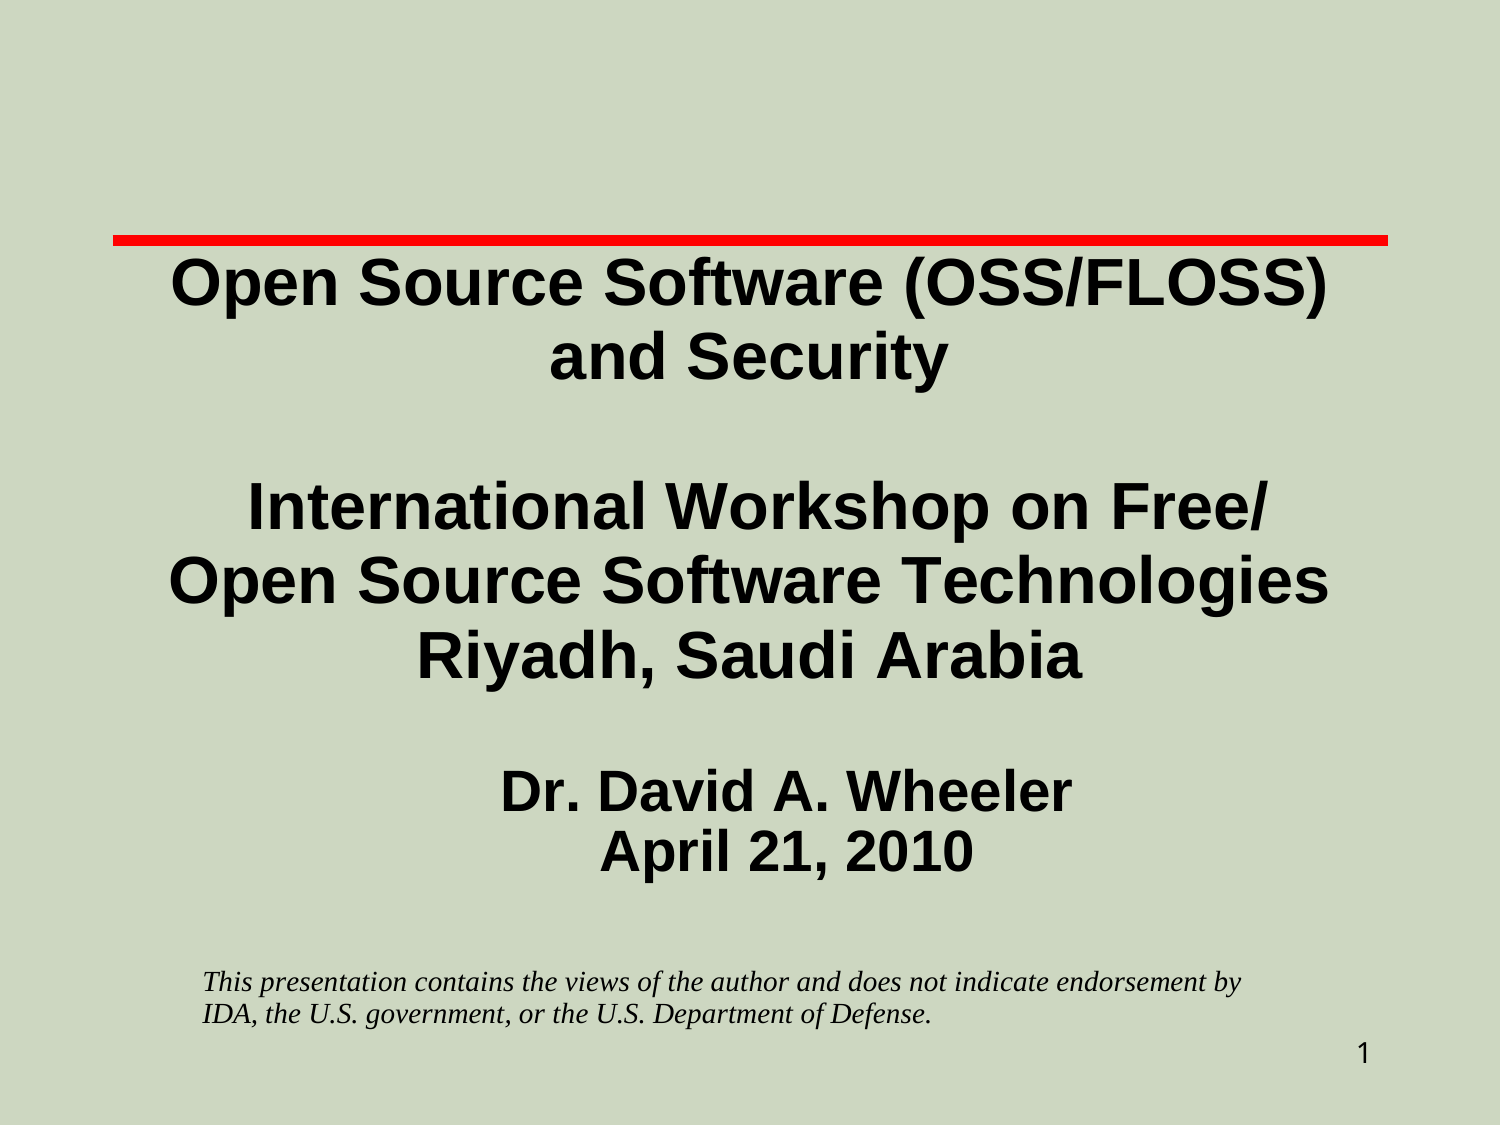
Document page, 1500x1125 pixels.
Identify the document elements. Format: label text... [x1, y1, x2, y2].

subtitle Dr. David A. Wheeler April 21, 2010 [225, 687, 1276, 938]
title Open Source Software (OSS/FLOSS) and Security International Workshop on Free/ Open Source Software Technologies Riyadh, Saudi Arabia [112, 236, 1388, 701]
text_box This presentation contains the views of the author and does not indicate endorsement by IDA, the U.S. government, or the U.S. Department of Defense. [187, 957, 1276, 1038]
